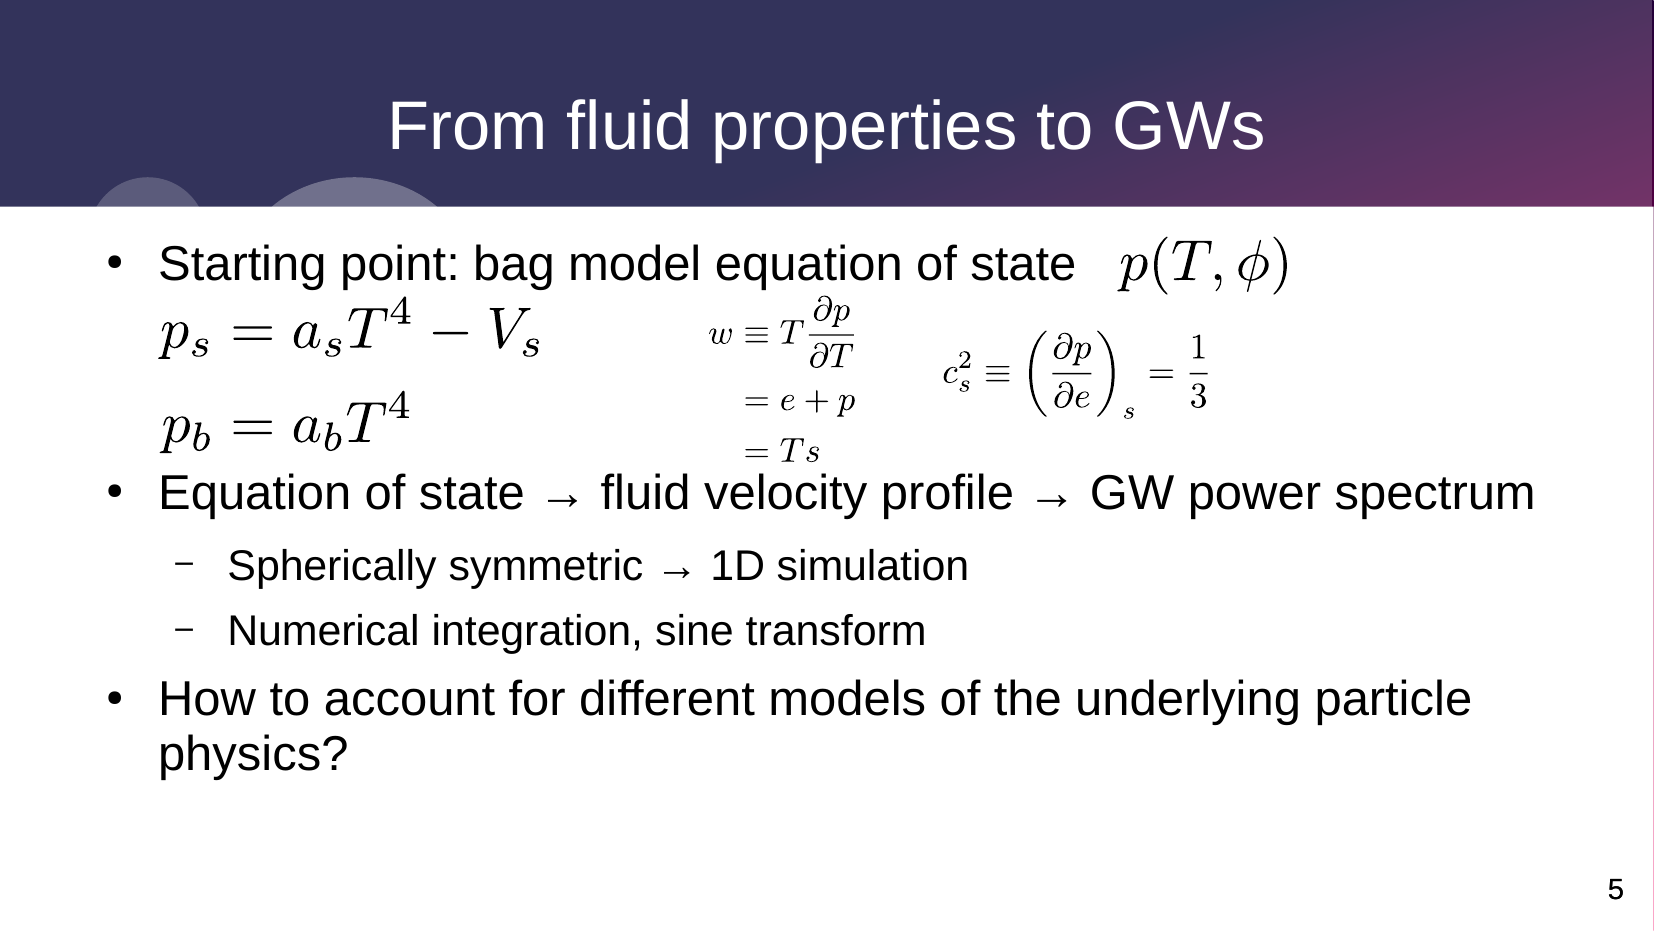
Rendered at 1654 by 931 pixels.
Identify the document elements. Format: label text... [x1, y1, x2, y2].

picture [1115, 234, 1290, 297]
list Starting point: bag model equation of state Equation of state → fluid velocity profile → GW power spectrum Spherically symmetric → 1D simulation Numerical integration, sine transform How to account for different models of the underlying particle physics? [88, 236, 1565, 827]
picture [942, 330, 1208, 419]
title From fluid properties to GWs [88, 44, 1565, 207]
picture [158, 296, 540, 454]
picture [708, 295, 855, 463]
